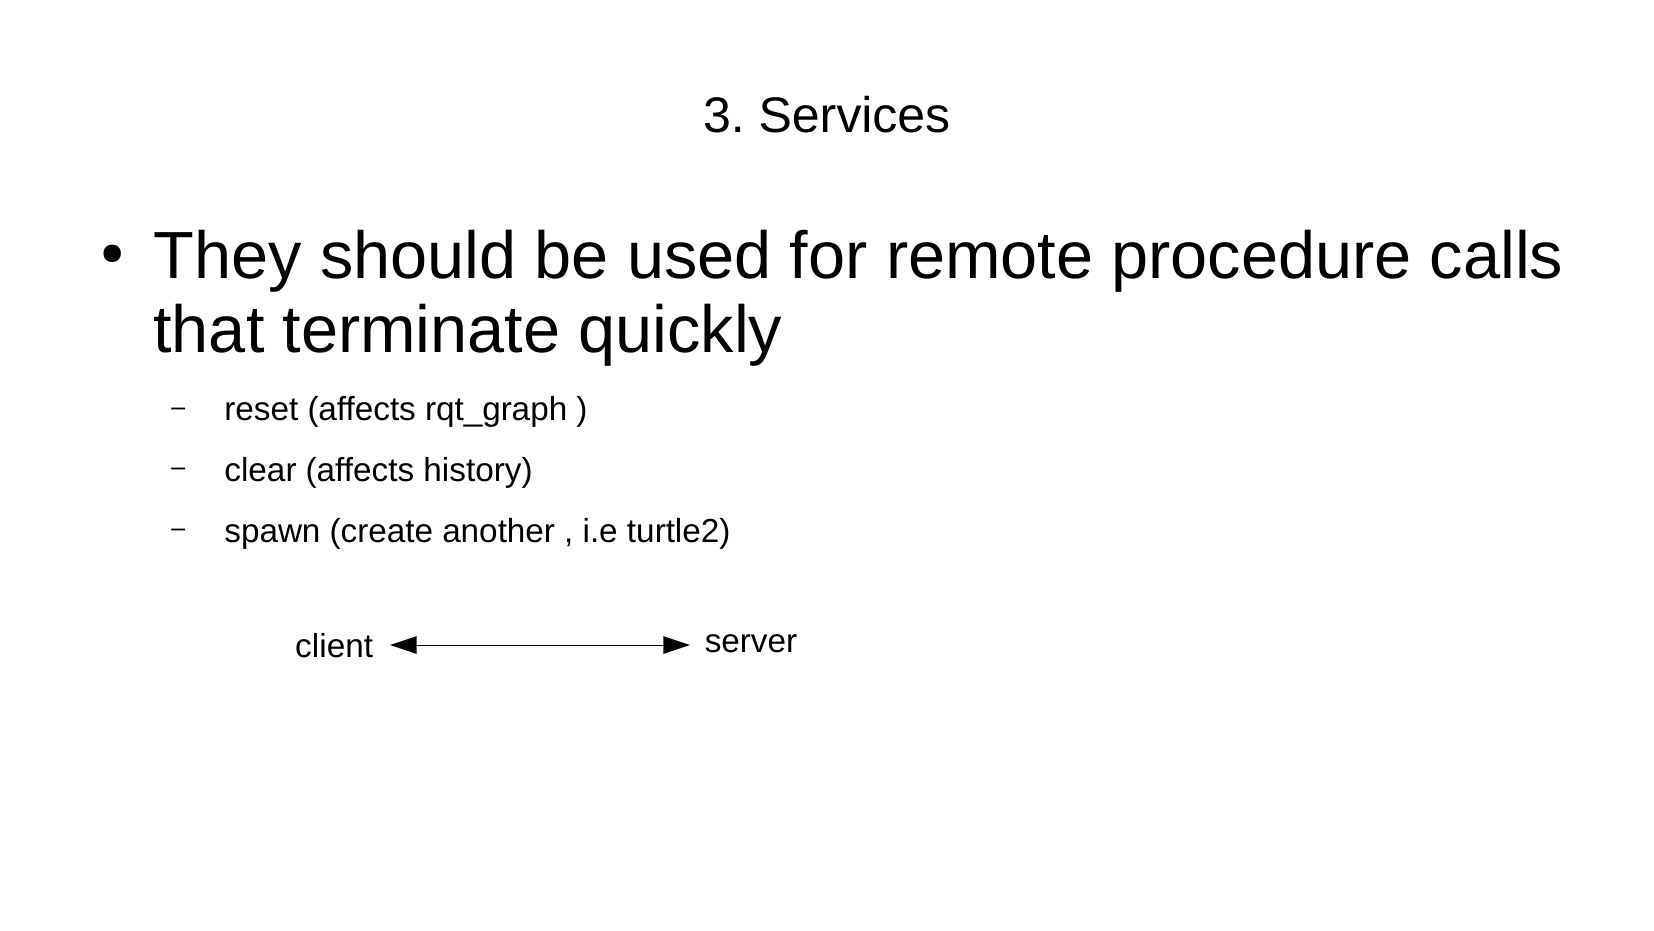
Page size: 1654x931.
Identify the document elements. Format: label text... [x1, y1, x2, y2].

text_box server [690, 615, 931, 704]
list They should be used for remote procedure calls that terminate quickly reset (affects rqt_graph ) clear (affects history) spawn (create another , i.e turtle2) client [82, 217, 1571, 758]
title 3. Services [82, 37, 1571, 193]
